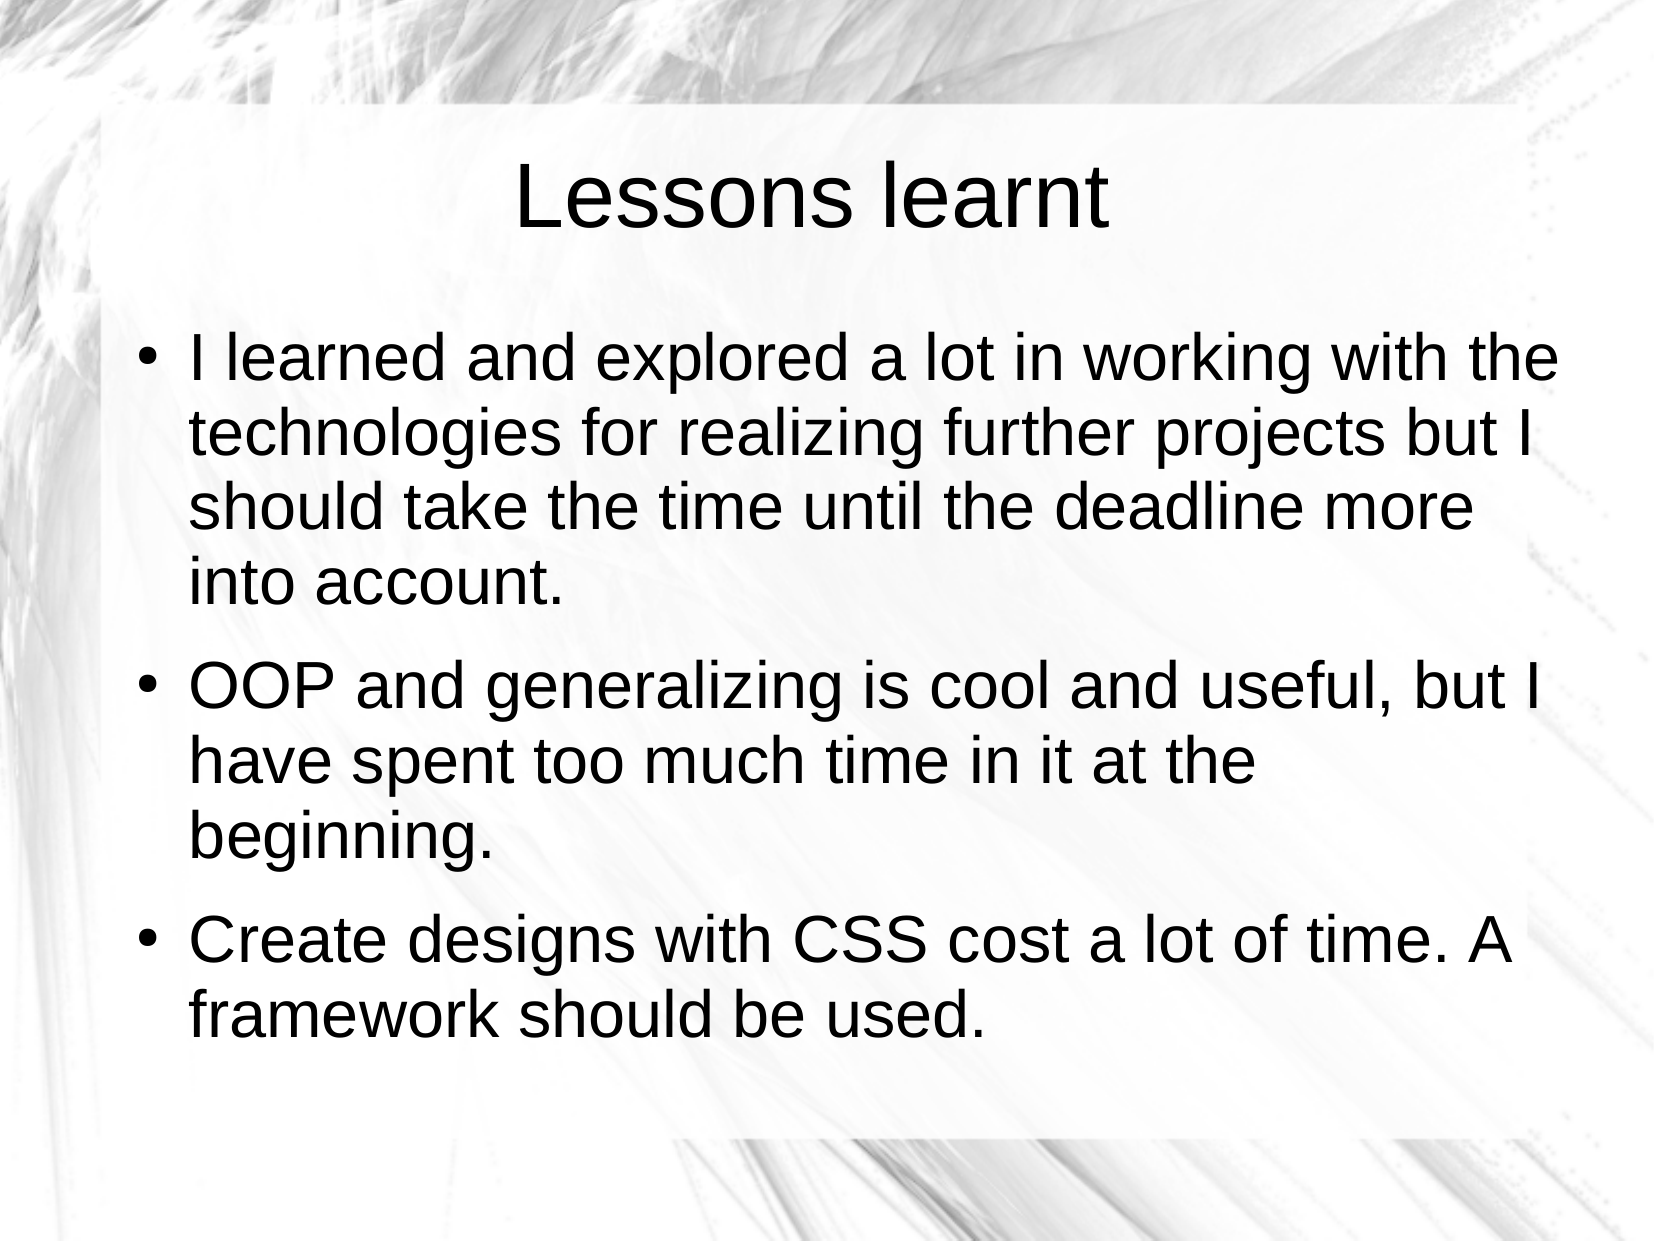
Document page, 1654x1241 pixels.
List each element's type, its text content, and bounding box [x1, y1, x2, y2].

picture [0, 0, 1654, 1241]
list I learned and explored a lot in working with the technologies for realizing further projects but I should take the time until the deadline more into account. OOP and generalizing is cool and useful, but I have spent too much time in it at the beginning. Create designs with CSS cost a lot of time. A framework should be used. [118, 319, 1571, 1052]
title Lessons learnt [118, 112, 1506, 281]
